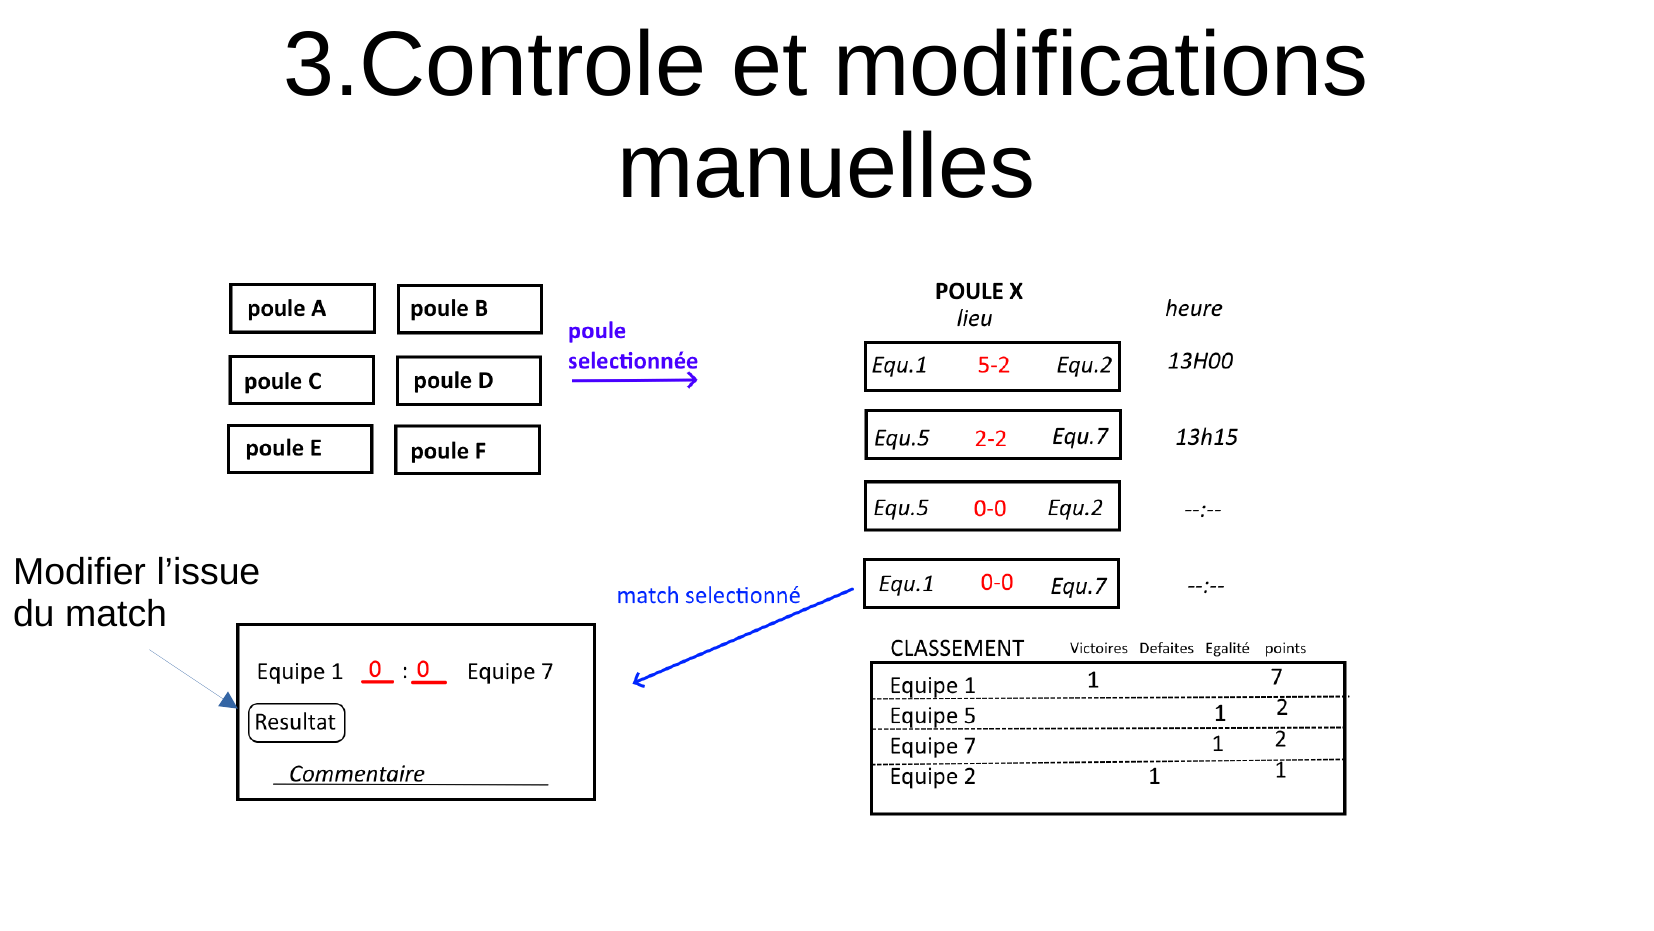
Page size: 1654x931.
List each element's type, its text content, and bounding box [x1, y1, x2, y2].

text_box Modifier l’issue du match [0, 542, 296, 642]
picture [215, 265, 1377, 847]
title 3.Controle et modifications manuelles [82, 12, 1571, 218]
